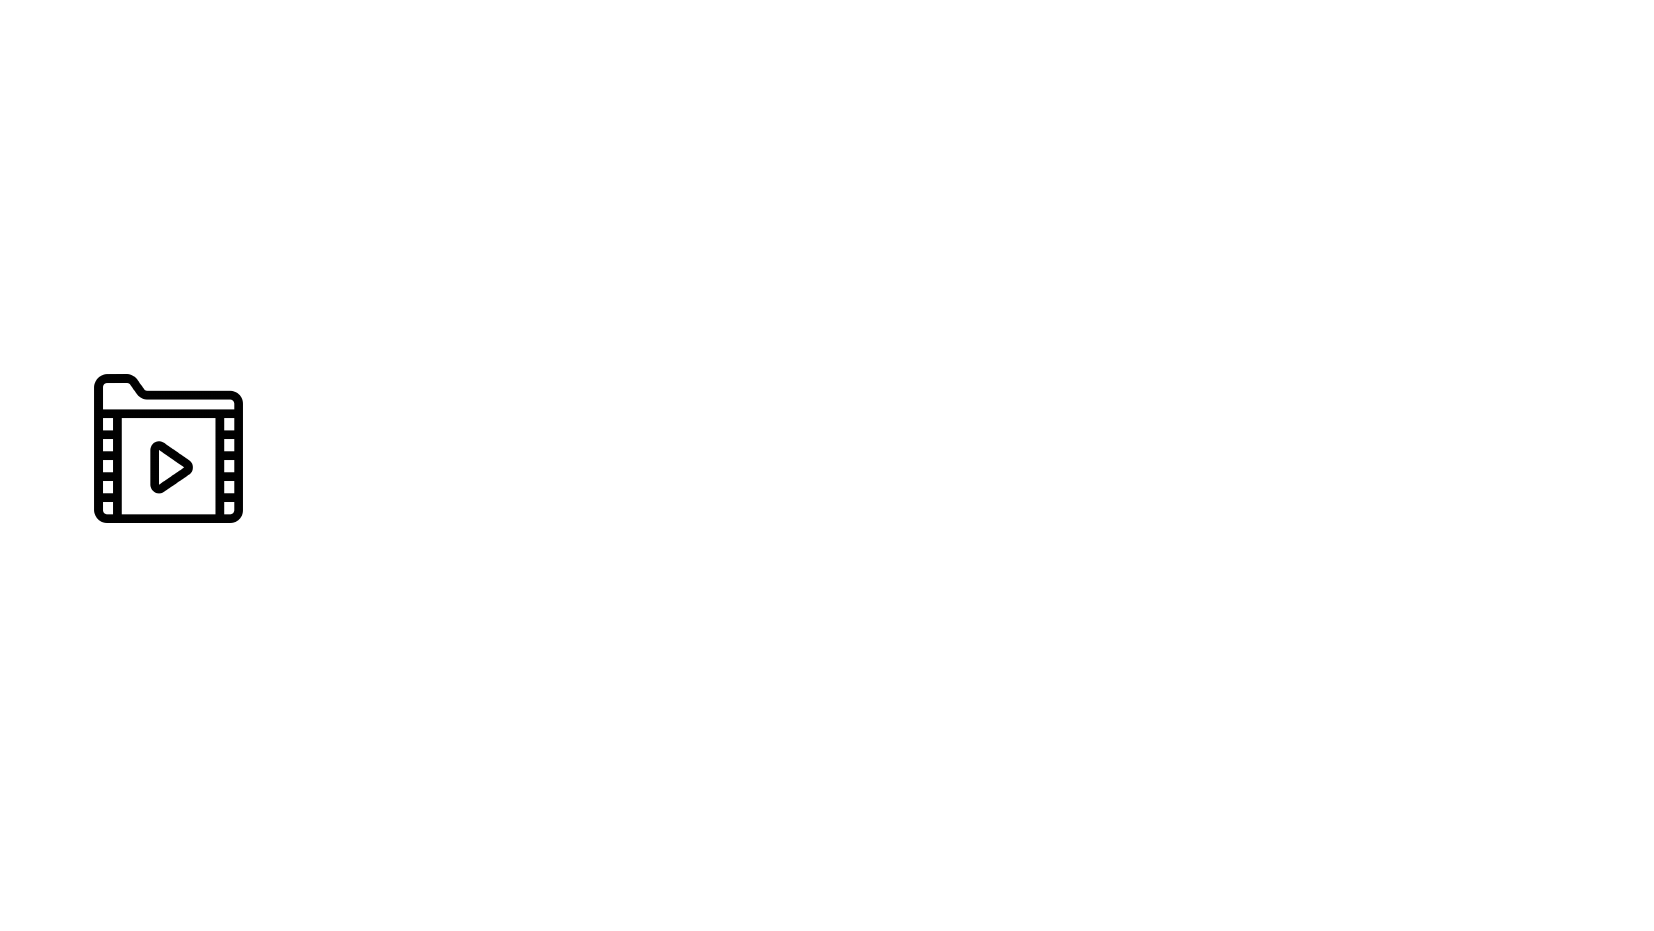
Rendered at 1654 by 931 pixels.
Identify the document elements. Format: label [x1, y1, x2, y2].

picture [94, 374, 243, 523]
